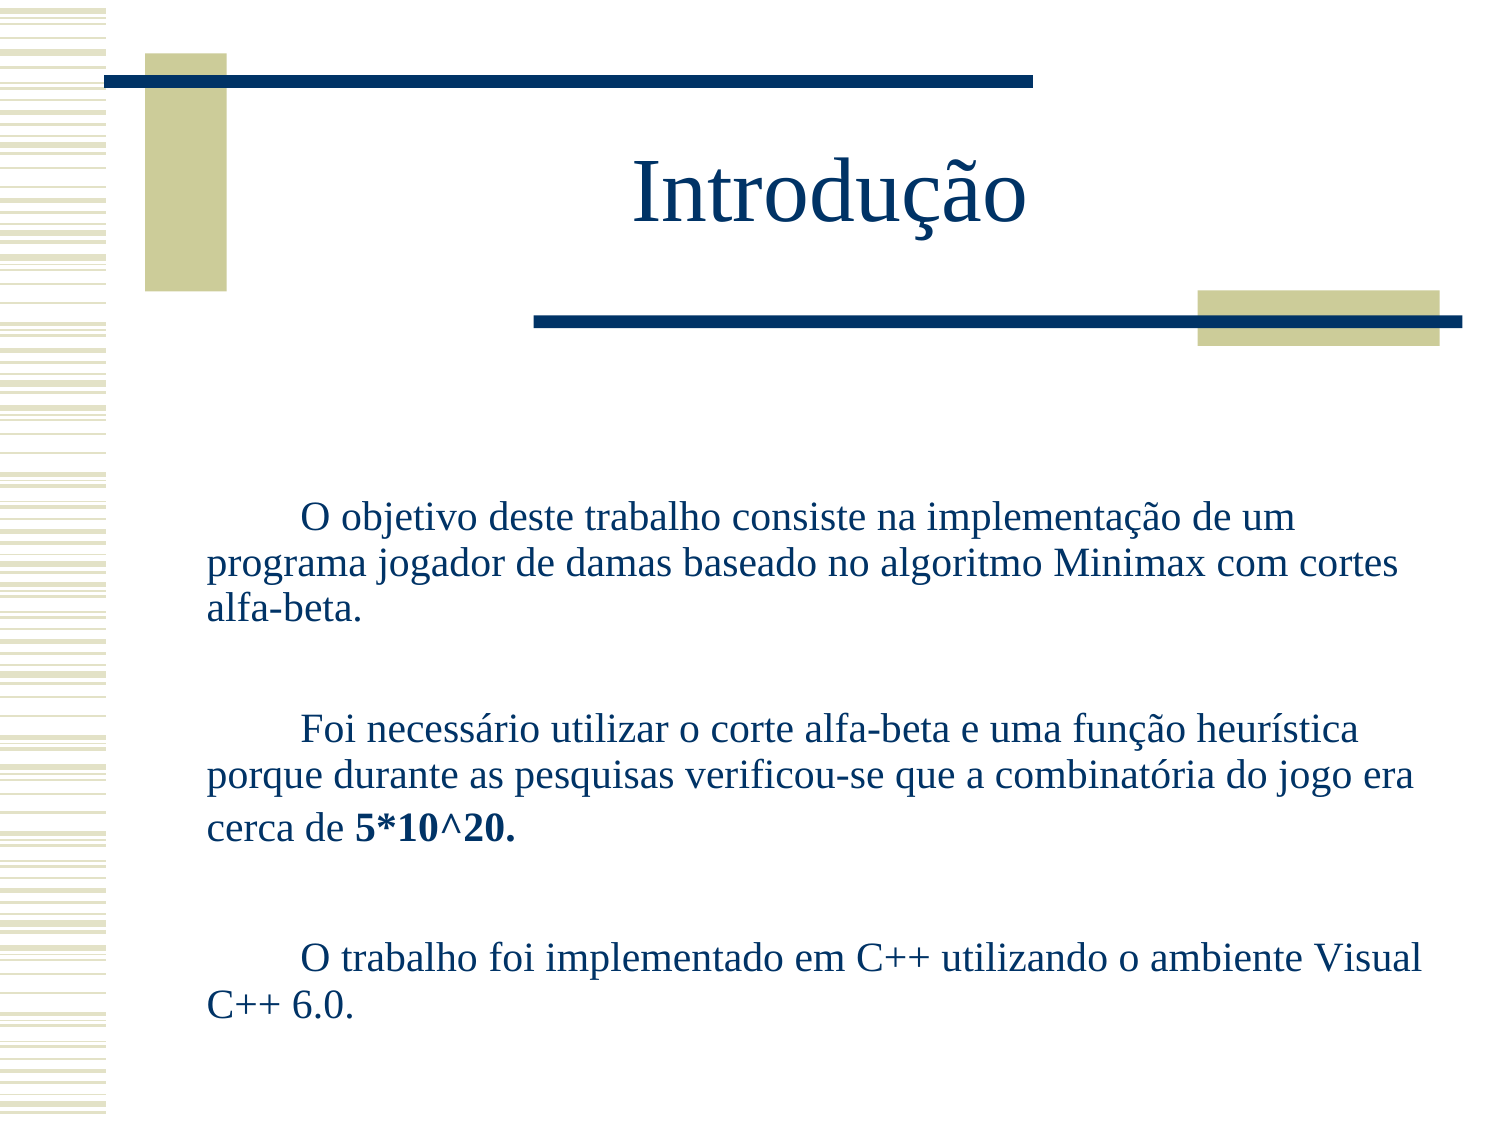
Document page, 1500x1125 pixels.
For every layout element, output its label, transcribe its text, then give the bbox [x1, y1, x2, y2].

list O objetivo deste trabalho consiste na implementação de um programa jogador de damas baseado no algoritmo Minimax com cortes alfa-beta. Foi necessário utilizar o corte alfa-beta e uma função heurística porque durante as pesquisas verificou-se que a combinatória do jogo era cerca de 5*10^20. O trabalho foi implementado em C++ utilizando o ambiente Visual C++ 6.0. [135, 408, 1442, 1046]
title Introdução [225, 99, 1436, 288]
